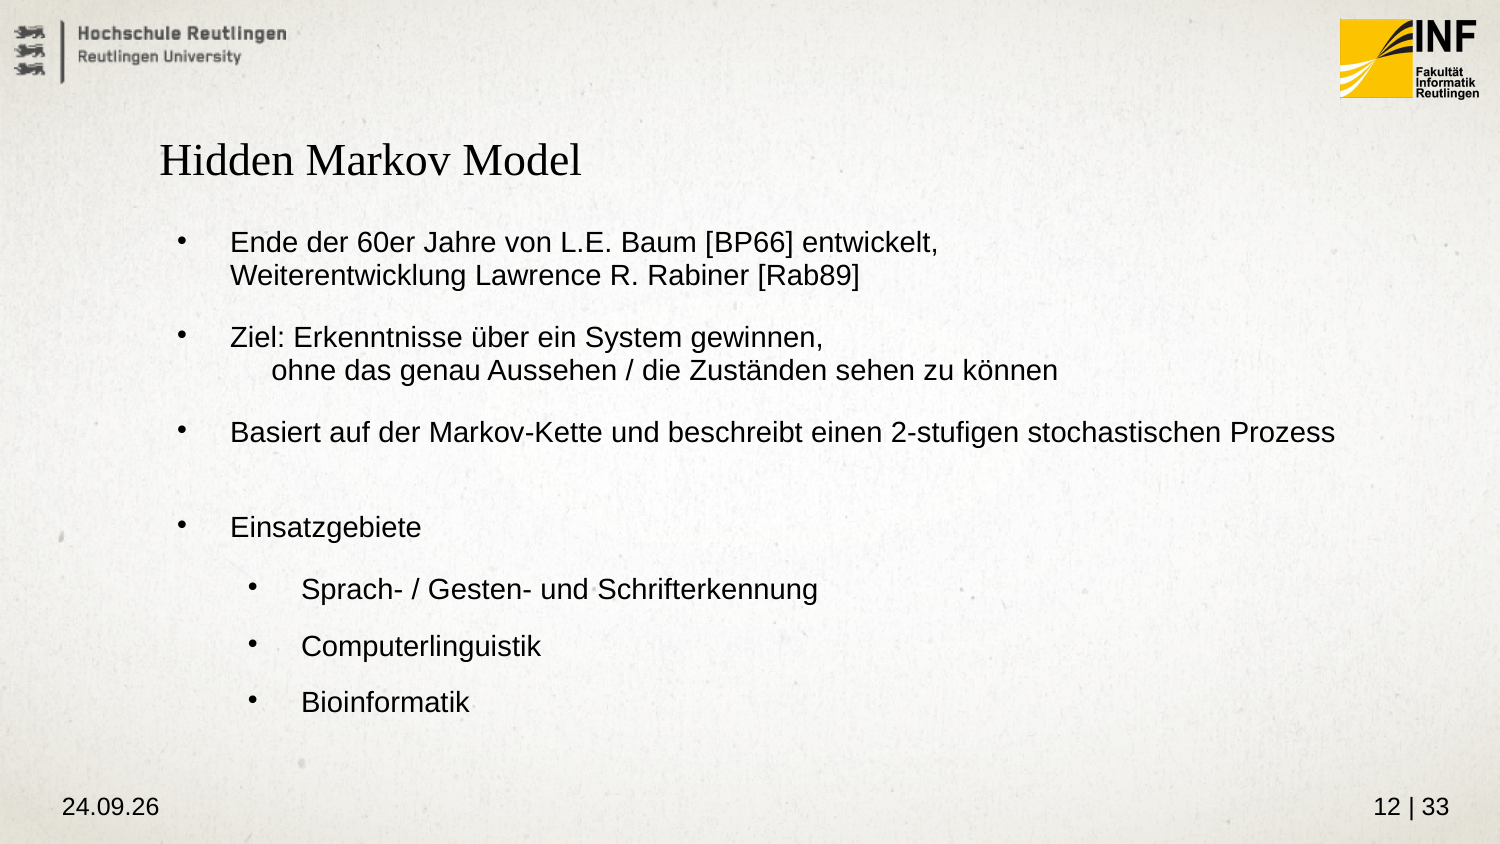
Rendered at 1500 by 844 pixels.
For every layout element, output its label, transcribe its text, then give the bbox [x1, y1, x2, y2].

picture [0, 0, 1500, 844]
list Ende der 60er Jahre von L.E. Baum [BP66] entwickelt, Weiterentwicklung Lawrence R. Rabiner [Rab89] Ziel: Erkenntnisse über ein System gewinnen, ohne das genau Aussehen / die Zuständen sehen zu können Basiert auf der Markov-Kette und beschreibt einen 2-stufigen stochastischen Prozess Einsatzgebiete Sprach- / Gesten- und Schrifterkennung Computerlinguistik Bioinformatik [159, 224, 1341, 732]
title Hidden Markov Model [159, 129, 1341, 188]
